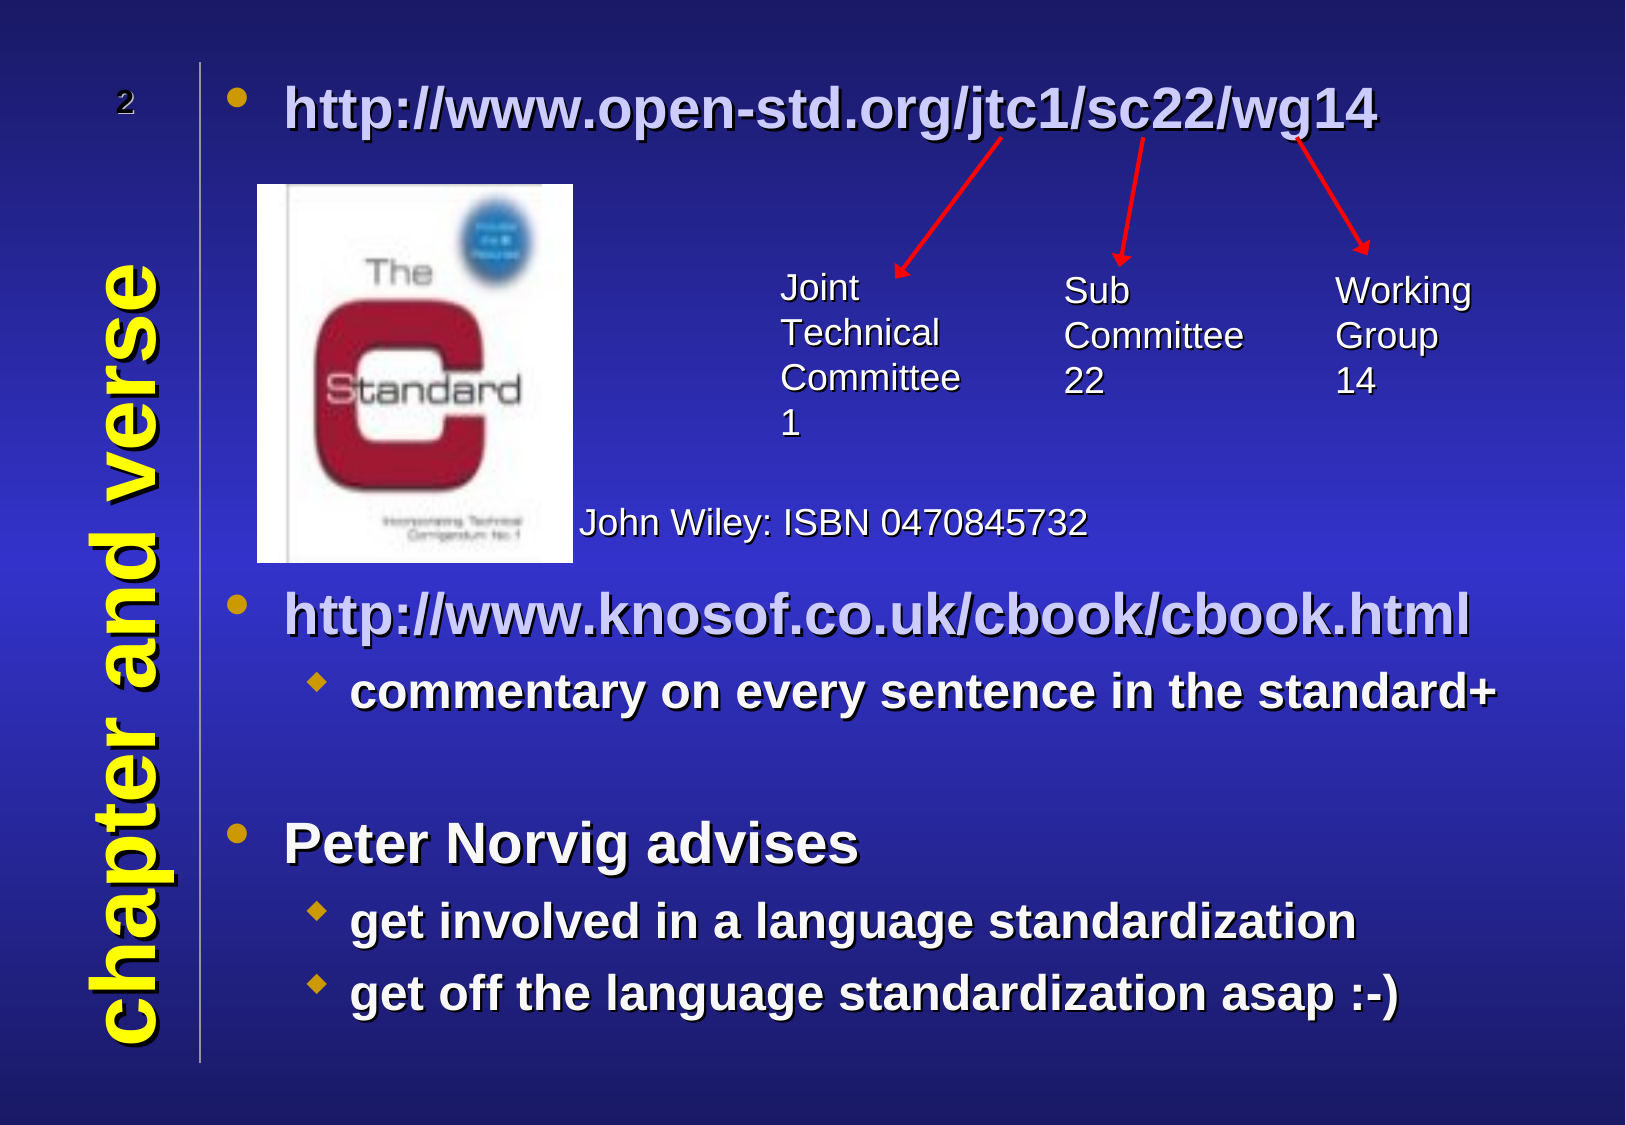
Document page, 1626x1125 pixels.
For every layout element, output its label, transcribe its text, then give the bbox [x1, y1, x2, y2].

text_box Sub Committee 22 [1048, 258, 1320, 410]
text_box John Wiley: ISBN 0470845732 [564, 490, 1439, 552]
text_box Working Group 14 [1320, 258, 1593, 410]
list http://www.open-std.org/jtc1/sc22/wg14 http://www.knosof.co.uk/cbook/cbook.html commentary on every sentence in the standard+ Peter Norvig advises get involved in a language standardization get off the language standardization asap :-) [212, 62, 1550, 1063]
text_box Joint Technical Committee 1 [765, 255, 1038, 451]
title chapter and verse [50, 187, 188, 1063]
picture [257, 184, 573, 563]
